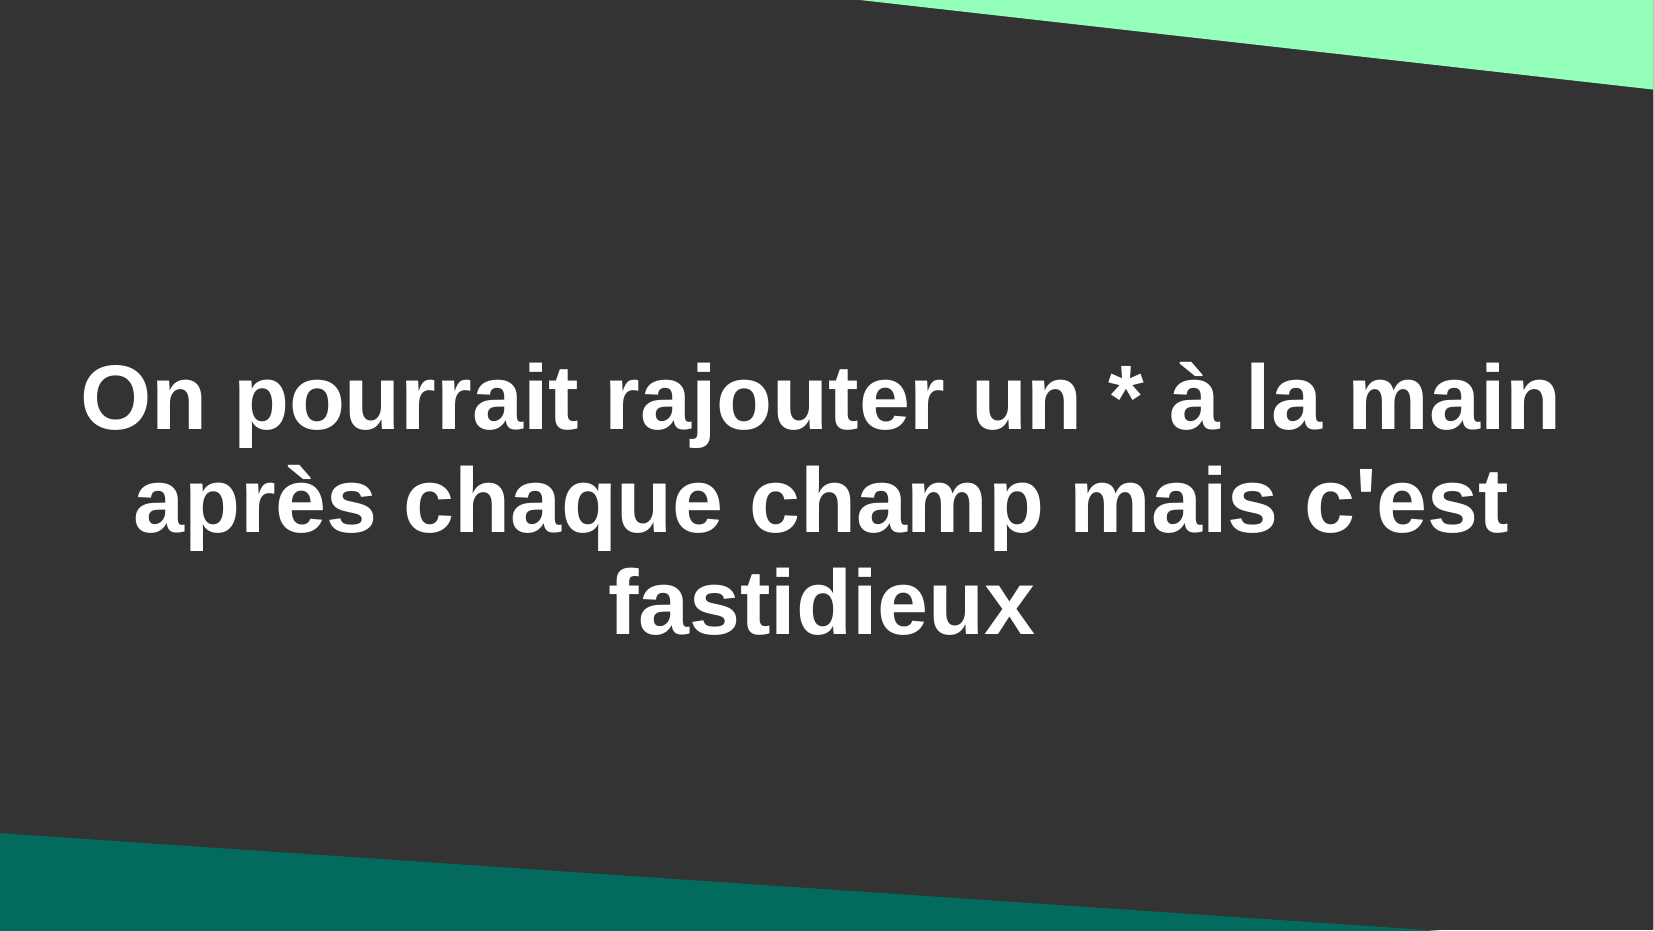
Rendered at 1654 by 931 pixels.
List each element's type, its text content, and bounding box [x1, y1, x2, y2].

text_box [859, 0, 1654, 90]
title On pourrait rajouter un * à la main après chaque champ mais c'est fastidieux [22, 346, 1622, 655]
